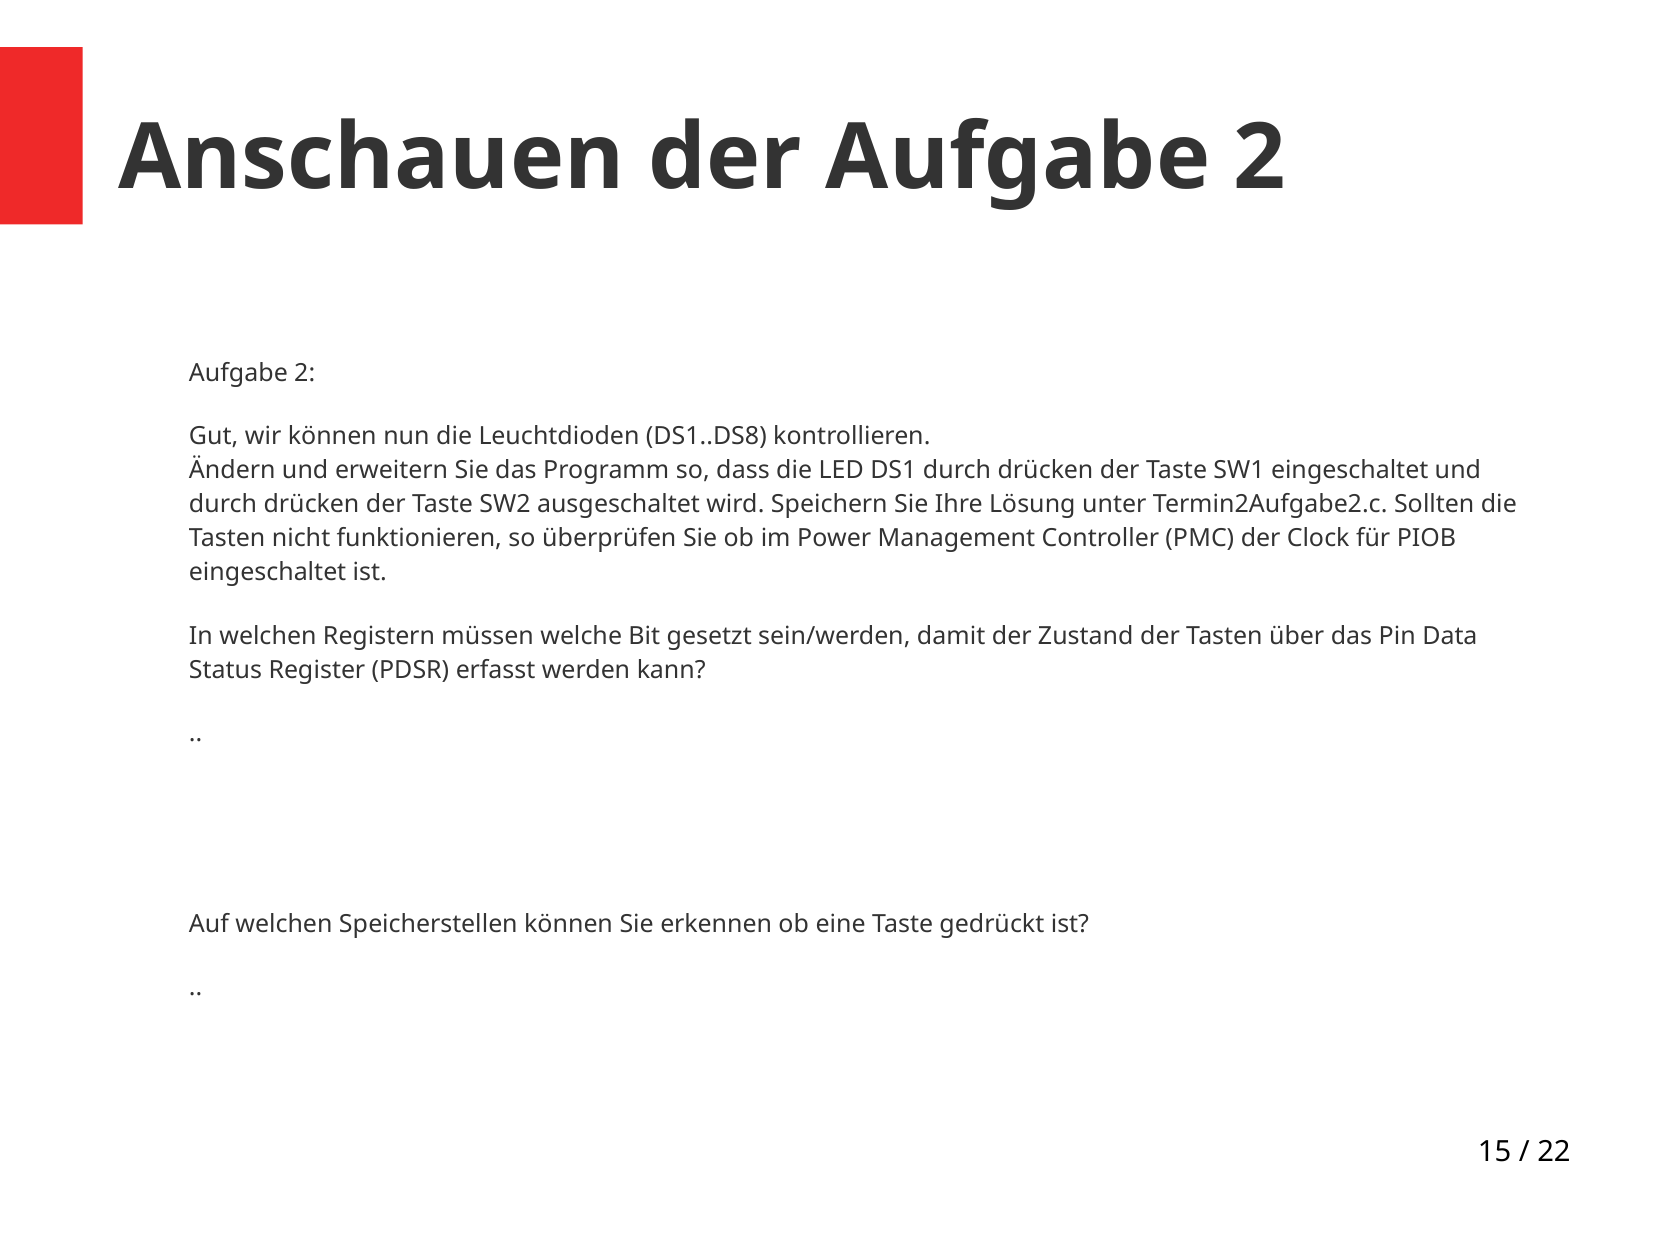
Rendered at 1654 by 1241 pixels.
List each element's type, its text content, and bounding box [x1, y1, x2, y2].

list Aufgabe 2: Gut, wir können nun die Leuchtdioden (DS1..DS8) kontrollieren. Ändern und erweitern Sie das Programm so, dass die LED DS1 durch drücken der Taste SW1 eingeschaltet und durch drücken der Taste SW2 ausgeschaltet wird. Speichern Sie Ihre Lösung unter Termin2Aufgabe2.c. Sollten die Tasten nicht funktionieren, so überprüfen Sie ob im Power Management Controller (PMC) der Clock für PIOB eingeschaltet ist. In welchen Registern müssen welche Bit gesetzt sein/werden, damit der Zustand der Tasten über das Pin Data Status Register (PDSR) erfasst werden kann? .. Auf welchen Speicherstellen können Sie erkennen ob eine Taste gedrückt ist? .. [118, 354, 1536, 1074]
title Anschauen der Aufgabe 2 [118, 49, 1571, 257]
